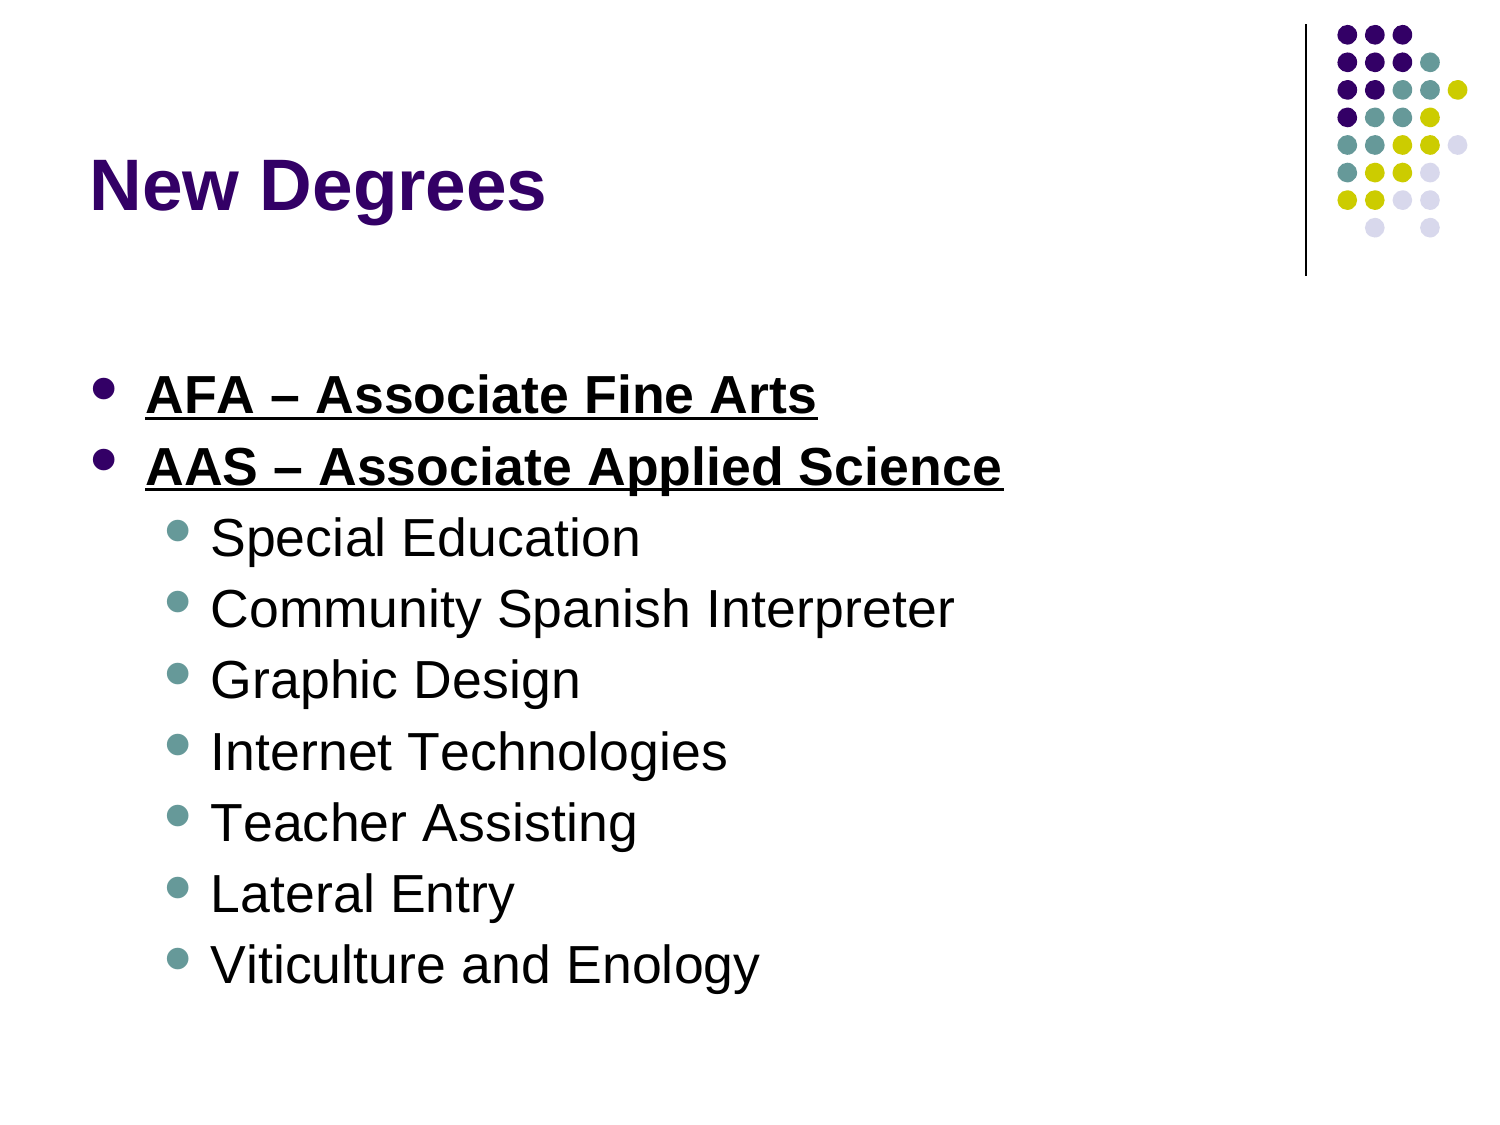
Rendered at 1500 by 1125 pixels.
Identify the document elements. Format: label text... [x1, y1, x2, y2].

list AFA – Associate Fine Arts AAS – Associate Applied Science Special Education Community Spanish Interpreter Graphic Design Internet Technologies Teacher Assisting Lateral Entry Viticulture and Enology [75, 282, 1426, 1006]
title New Degrees [74, 20, 1313, 233]
